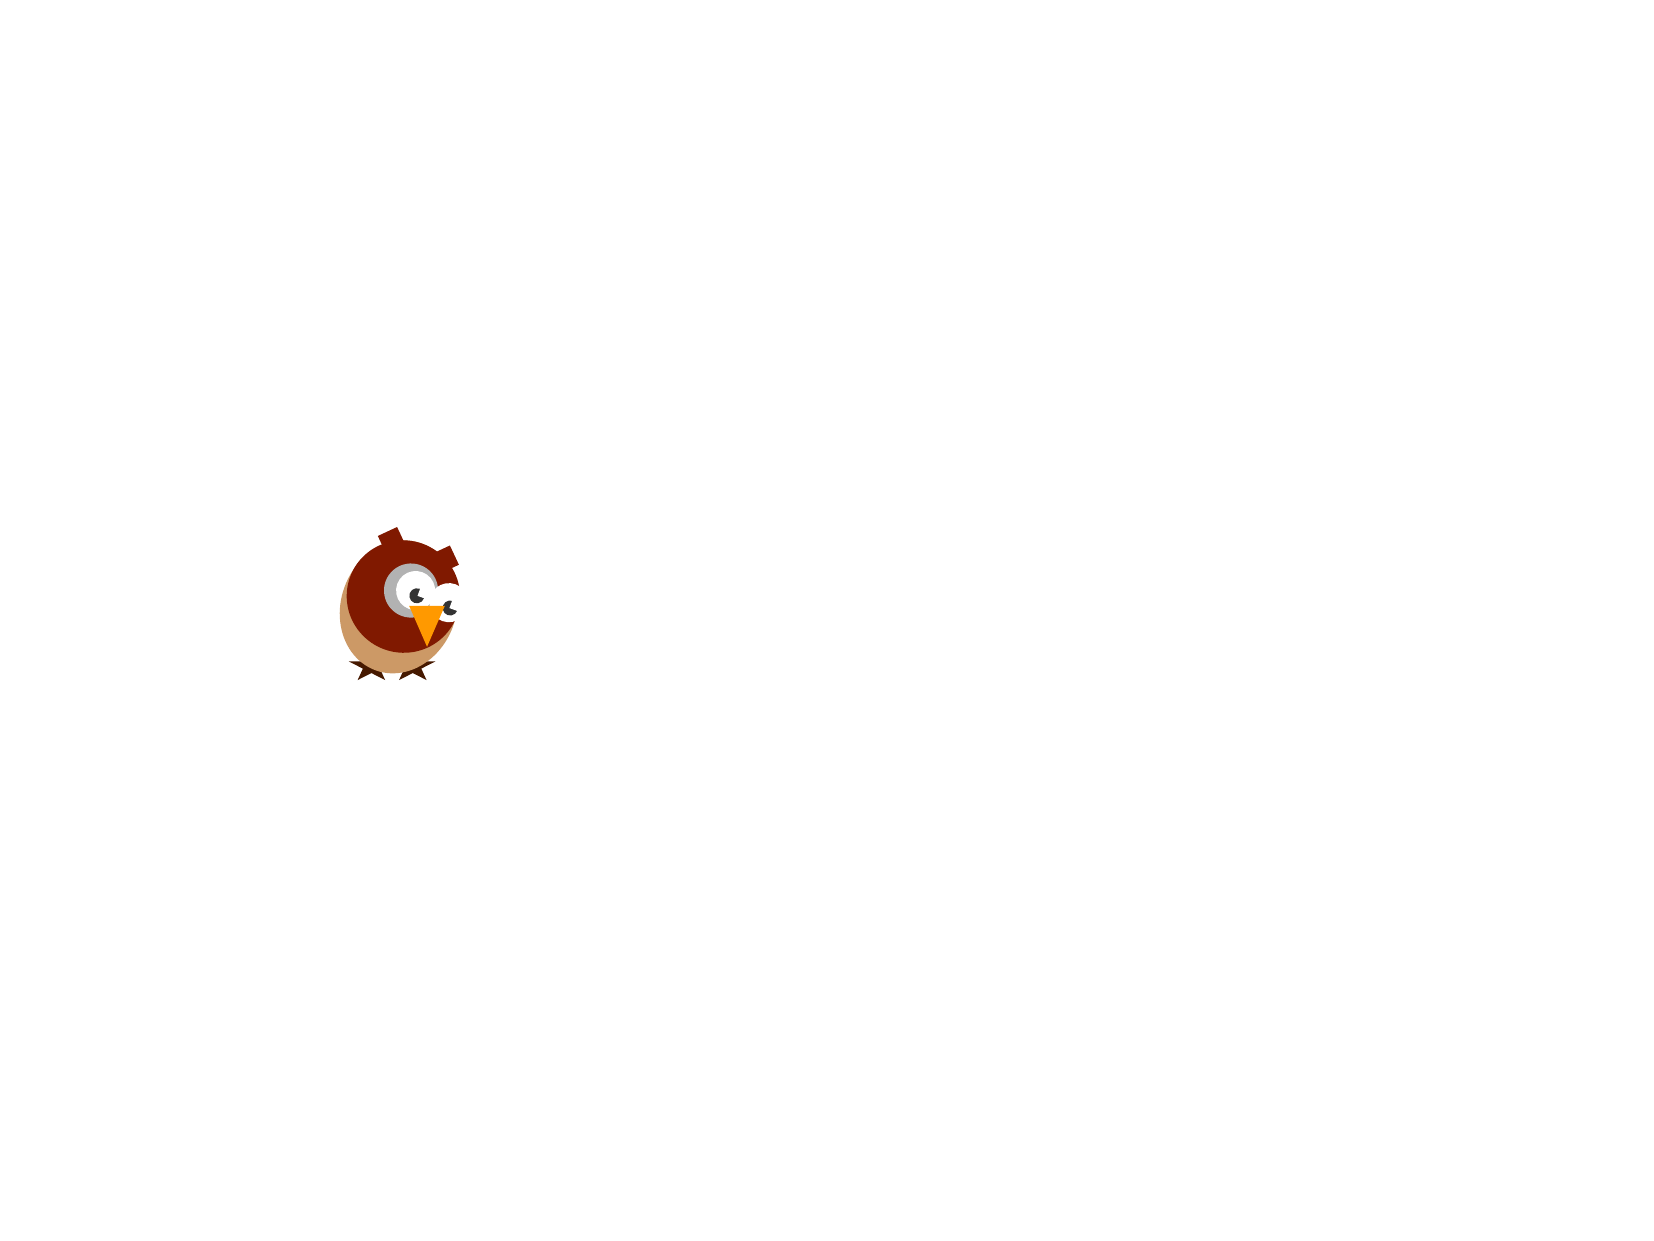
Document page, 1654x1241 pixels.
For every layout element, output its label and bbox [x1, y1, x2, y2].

text_box [339, 527, 469, 681]
